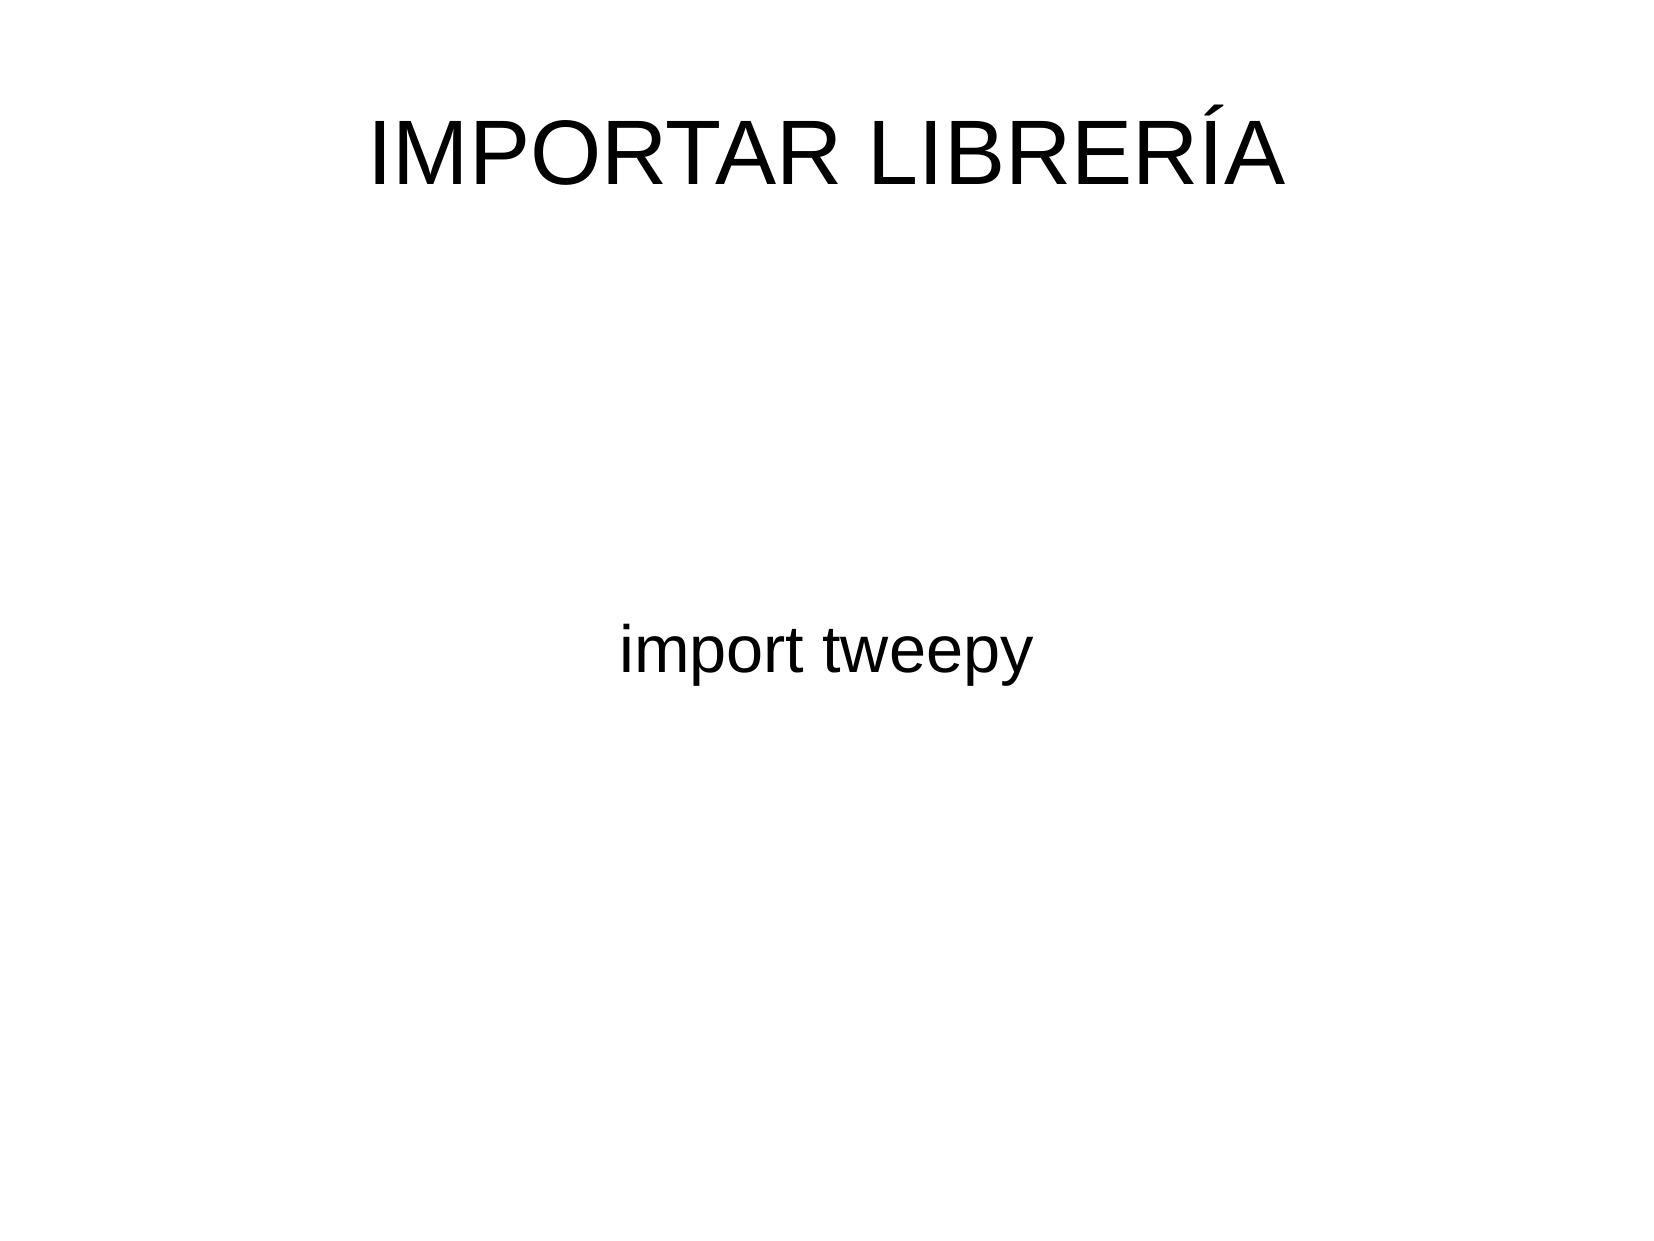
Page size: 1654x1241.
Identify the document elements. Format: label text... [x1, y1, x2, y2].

subtitle import tweepy [82, 290, 1571, 1010]
title IMPORTAR LIBRERÍA [82, 49, 1571, 257]
